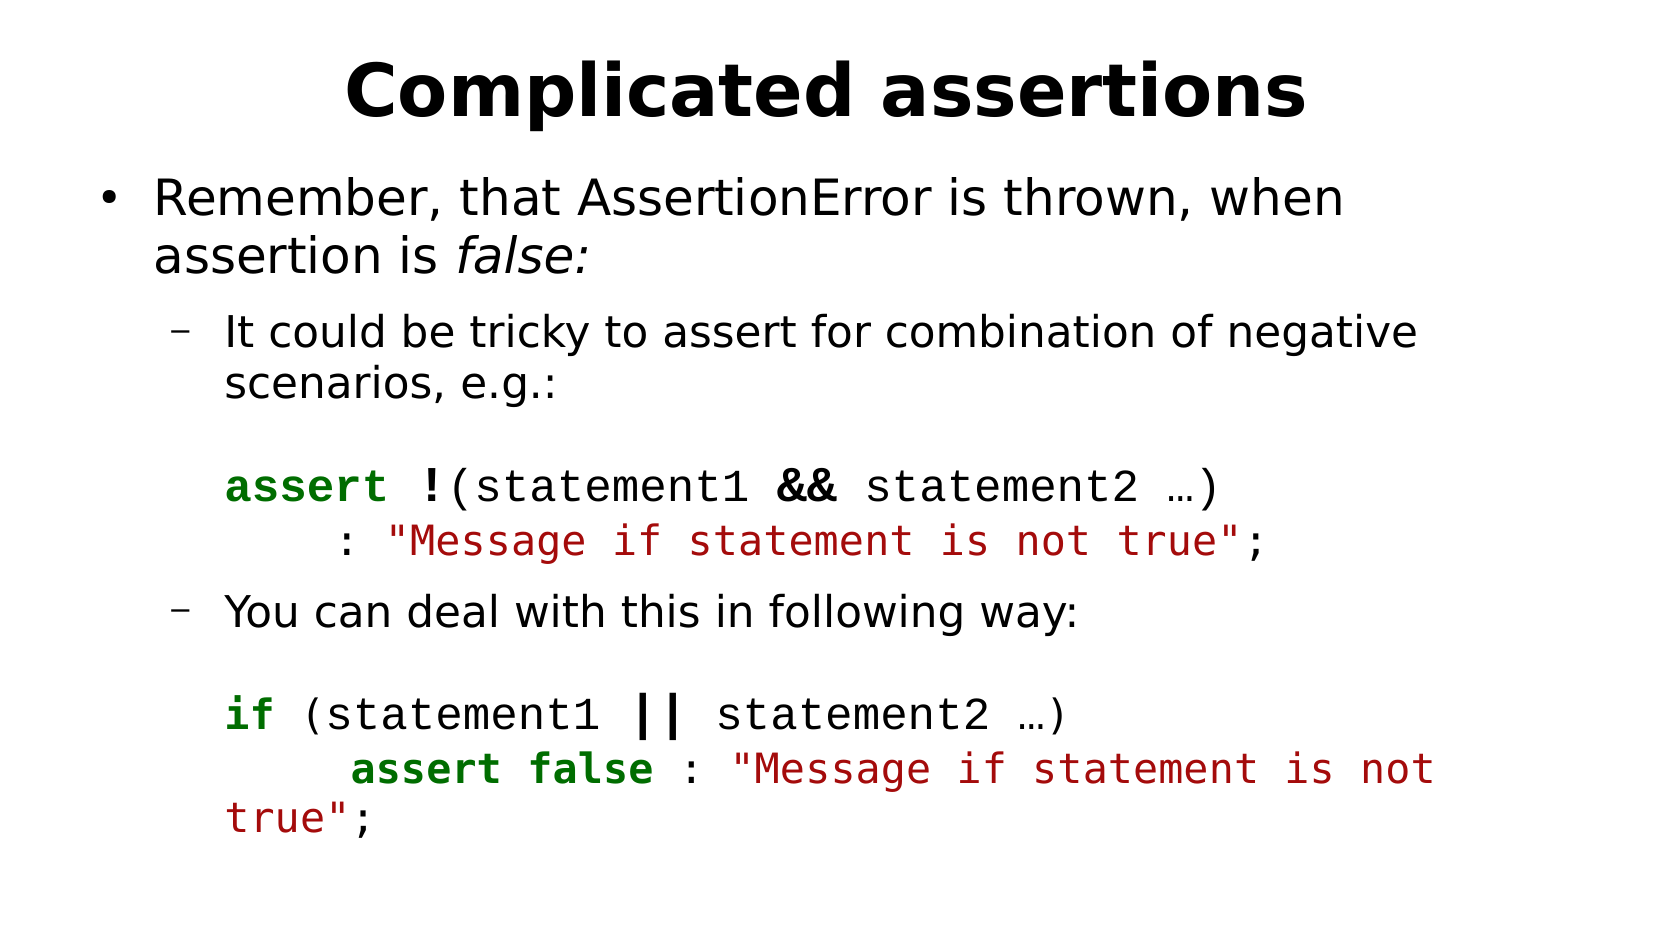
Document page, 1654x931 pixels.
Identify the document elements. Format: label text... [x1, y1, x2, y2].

list Remember, that AssertionError is thrown, when assertion is false: It could be tricky to assert for combination of negative scenarios, e.g.: assert !(statement1 && statement2 …) : "Message if statement is not true"; You can deal with this in following way: if (statement1 || statement2 …) assert false : "Message if statement is not true"; [82, 168, 1538, 889]
title Complicated assertions [82, 37, 1571, 147]
